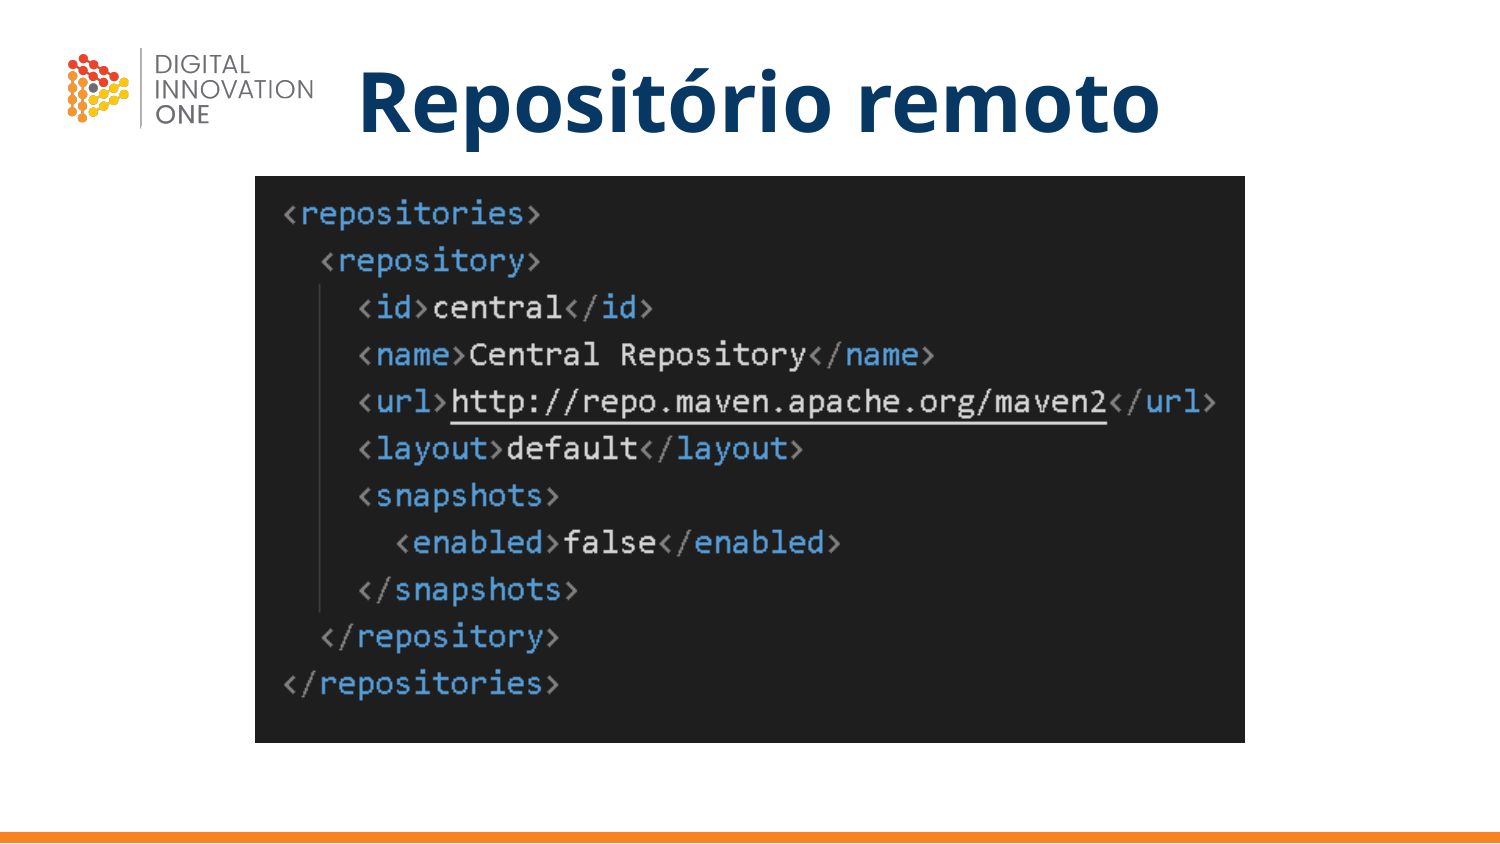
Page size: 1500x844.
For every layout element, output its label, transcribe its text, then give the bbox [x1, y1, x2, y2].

subtitle Repositório remoto [51, 50, 1449, 148]
text_box [0, 832, 1500, 843]
picture [51, 39, 330, 137]
picture [255, 176, 1245, 743]
